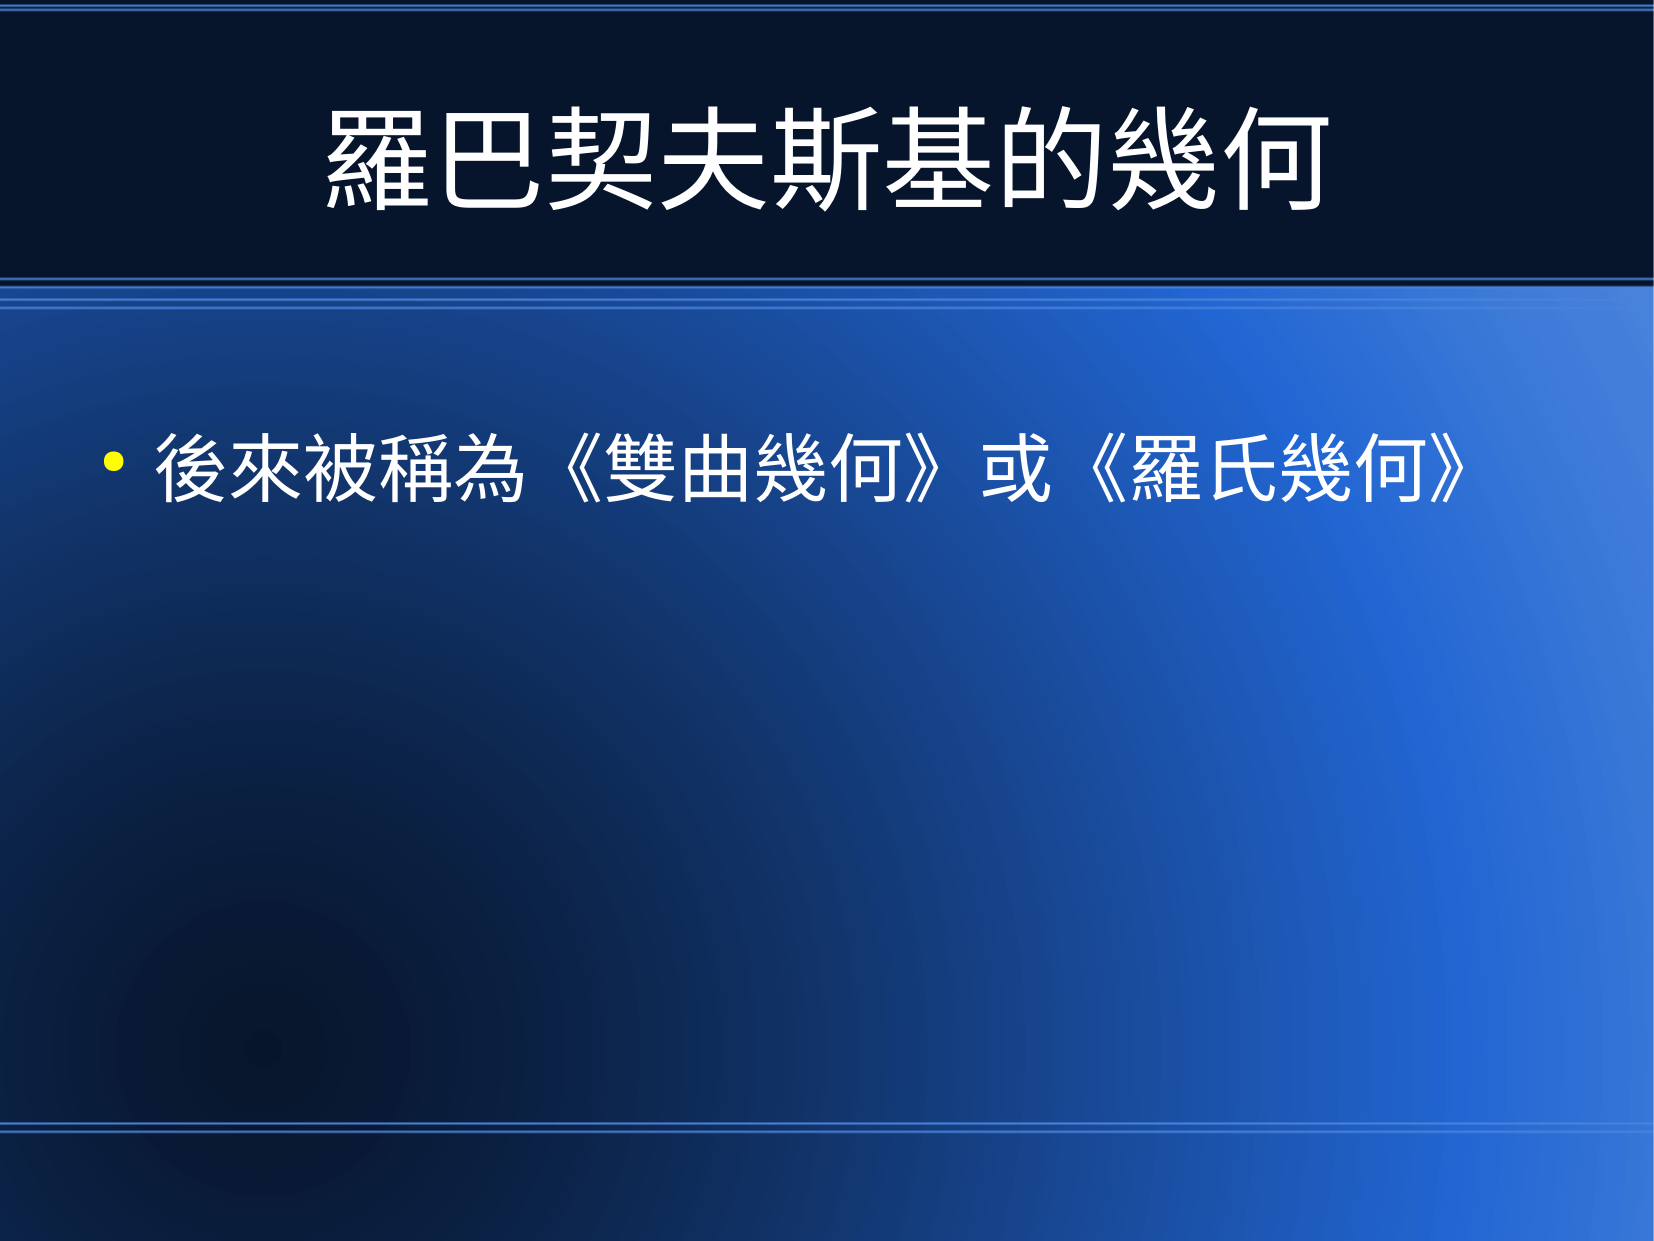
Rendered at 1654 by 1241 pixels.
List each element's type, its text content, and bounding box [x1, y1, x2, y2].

picture [0, 0, 1654, 1241]
title 羅巴契夫斯基的幾何 [82, 49, 1571, 257]
list 後來被稱為《雙曲幾何》或《羅氏幾何》 [82, 355, 1571, 1241]
